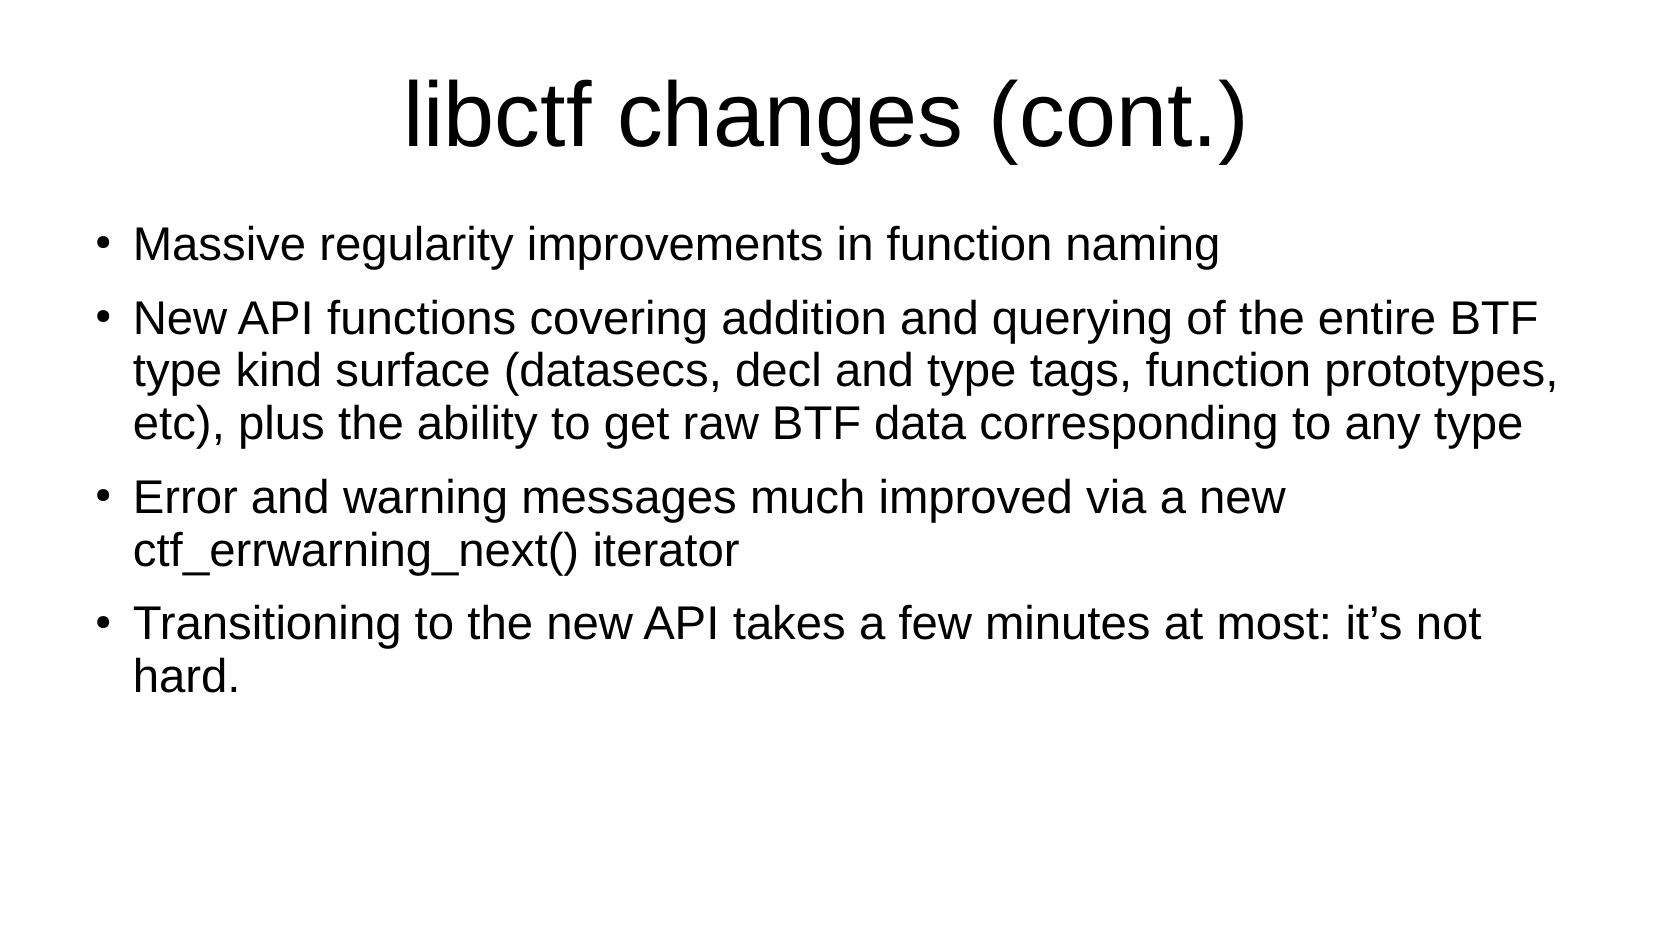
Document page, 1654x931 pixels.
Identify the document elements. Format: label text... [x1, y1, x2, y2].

title libctf changes (cont.) [82, 37, 1571, 193]
list Massive regularity improvements in function naming New API functions covering addition and querying of the entire BTF type kind surface (datasecs, decl and type tags, function prototypes, etc), plus the ability to get raw BTF data corresponding to any type Error and warning messages much improved via a new ctf_errwarning_next() iterator Transitioning to the new API takes a few minutes at most: it’s not hard. [82, 217, 1571, 758]
